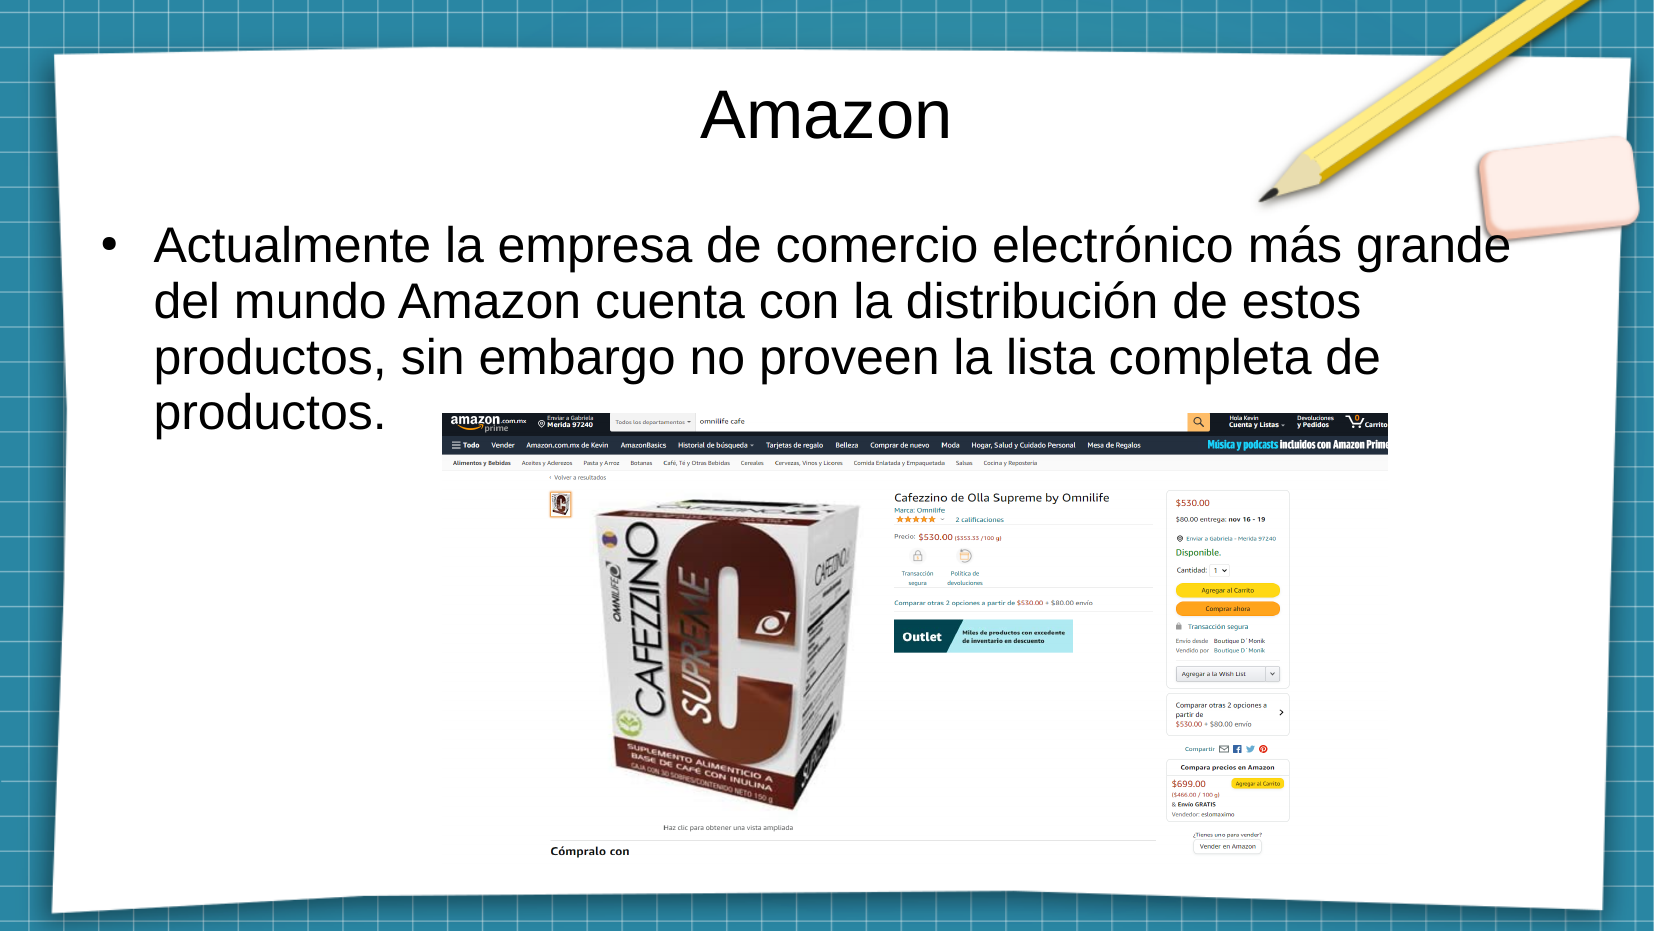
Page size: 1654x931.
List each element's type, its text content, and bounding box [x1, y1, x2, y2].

list Actualmente la empresa de comercio electrónico más grande del mundo Amazon cuenta con la distribución de estos productos, sin embargo no proveen la lista completa de productos. [82, 217, 1571, 758]
title Amazon [82, 37, 1571, 193]
picture [0, 0, 1654, 931]
